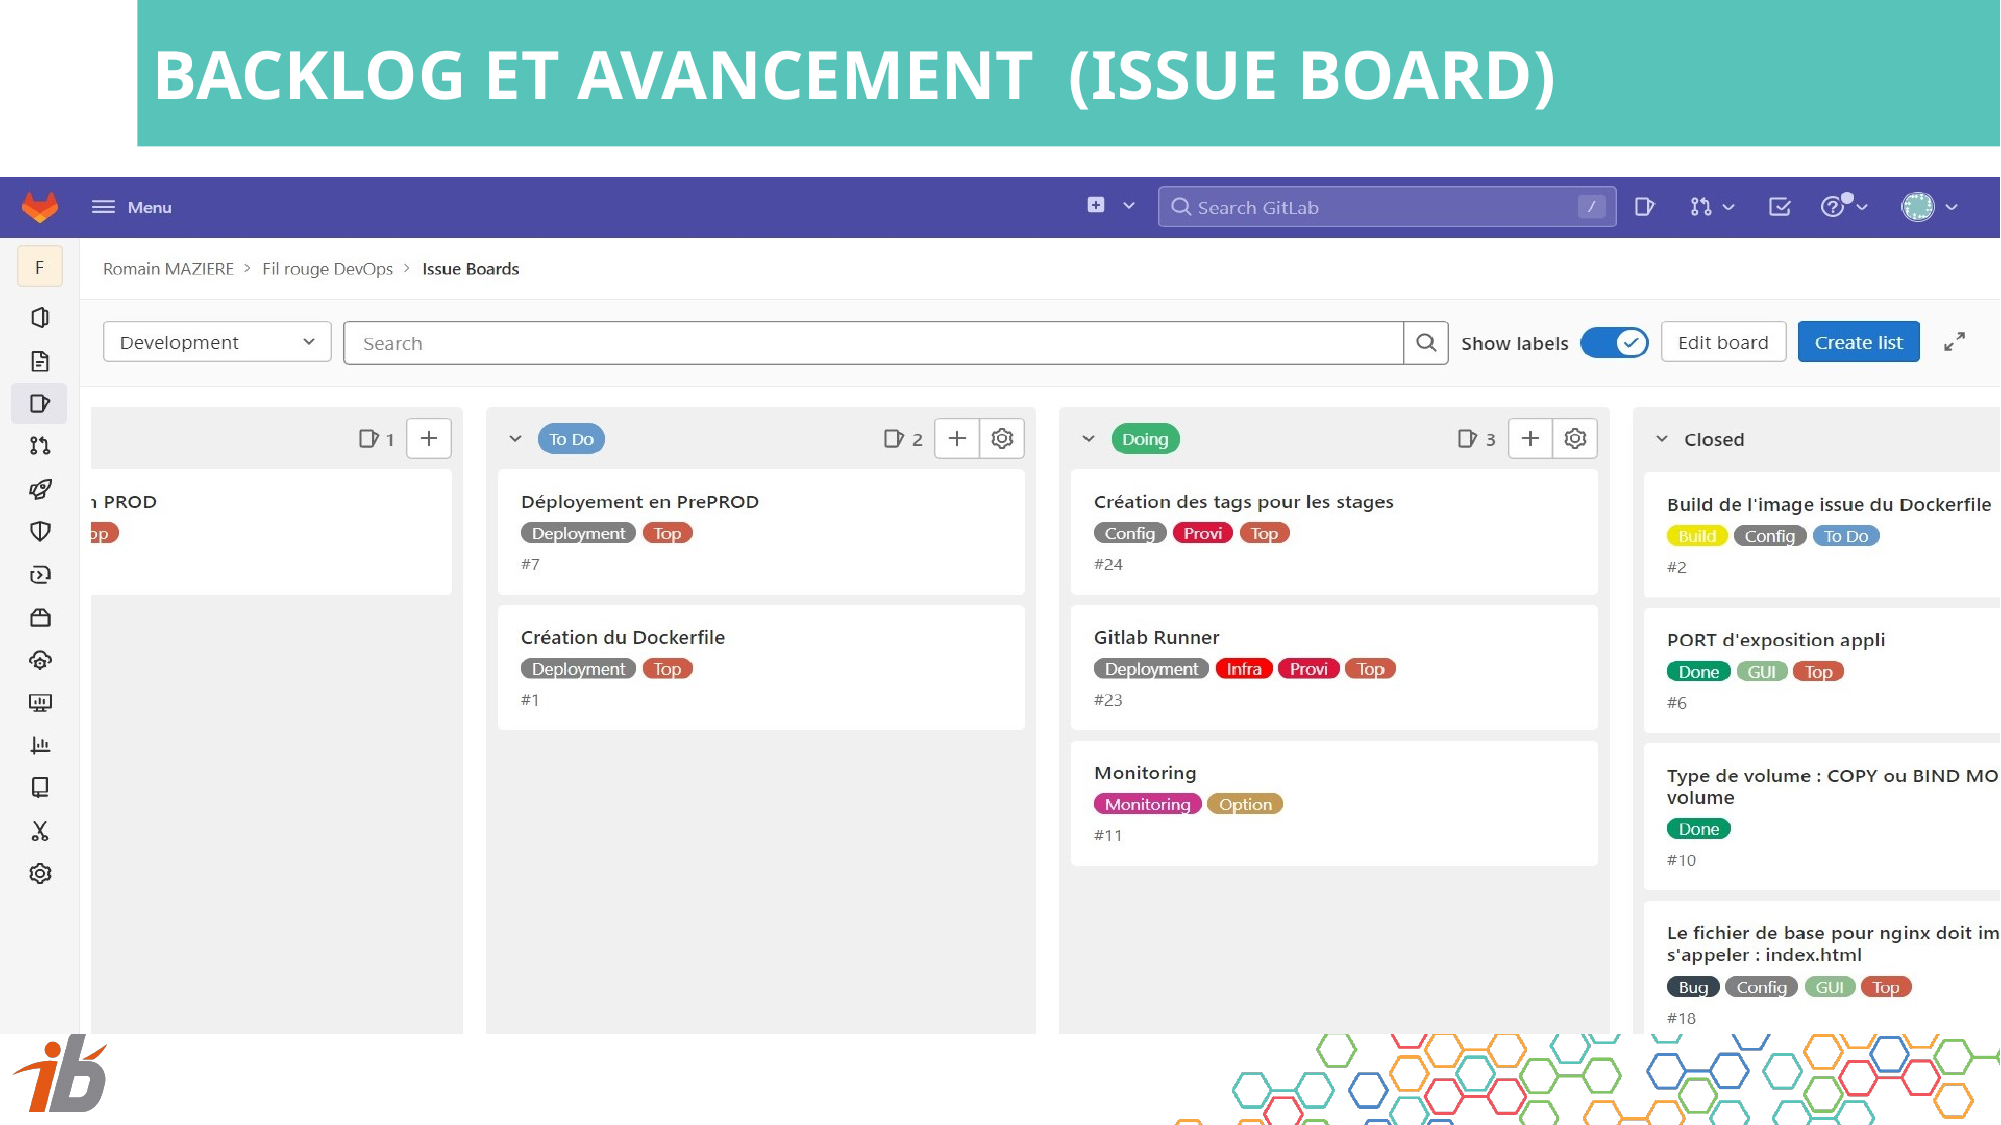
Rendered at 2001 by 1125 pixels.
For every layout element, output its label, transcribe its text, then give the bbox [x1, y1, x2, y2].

picture [0, 177, 2000, 1125]
title BACKLOG ET AVANCEMENT (ISSUE BOARD) [137, 0, 2000, 147]
